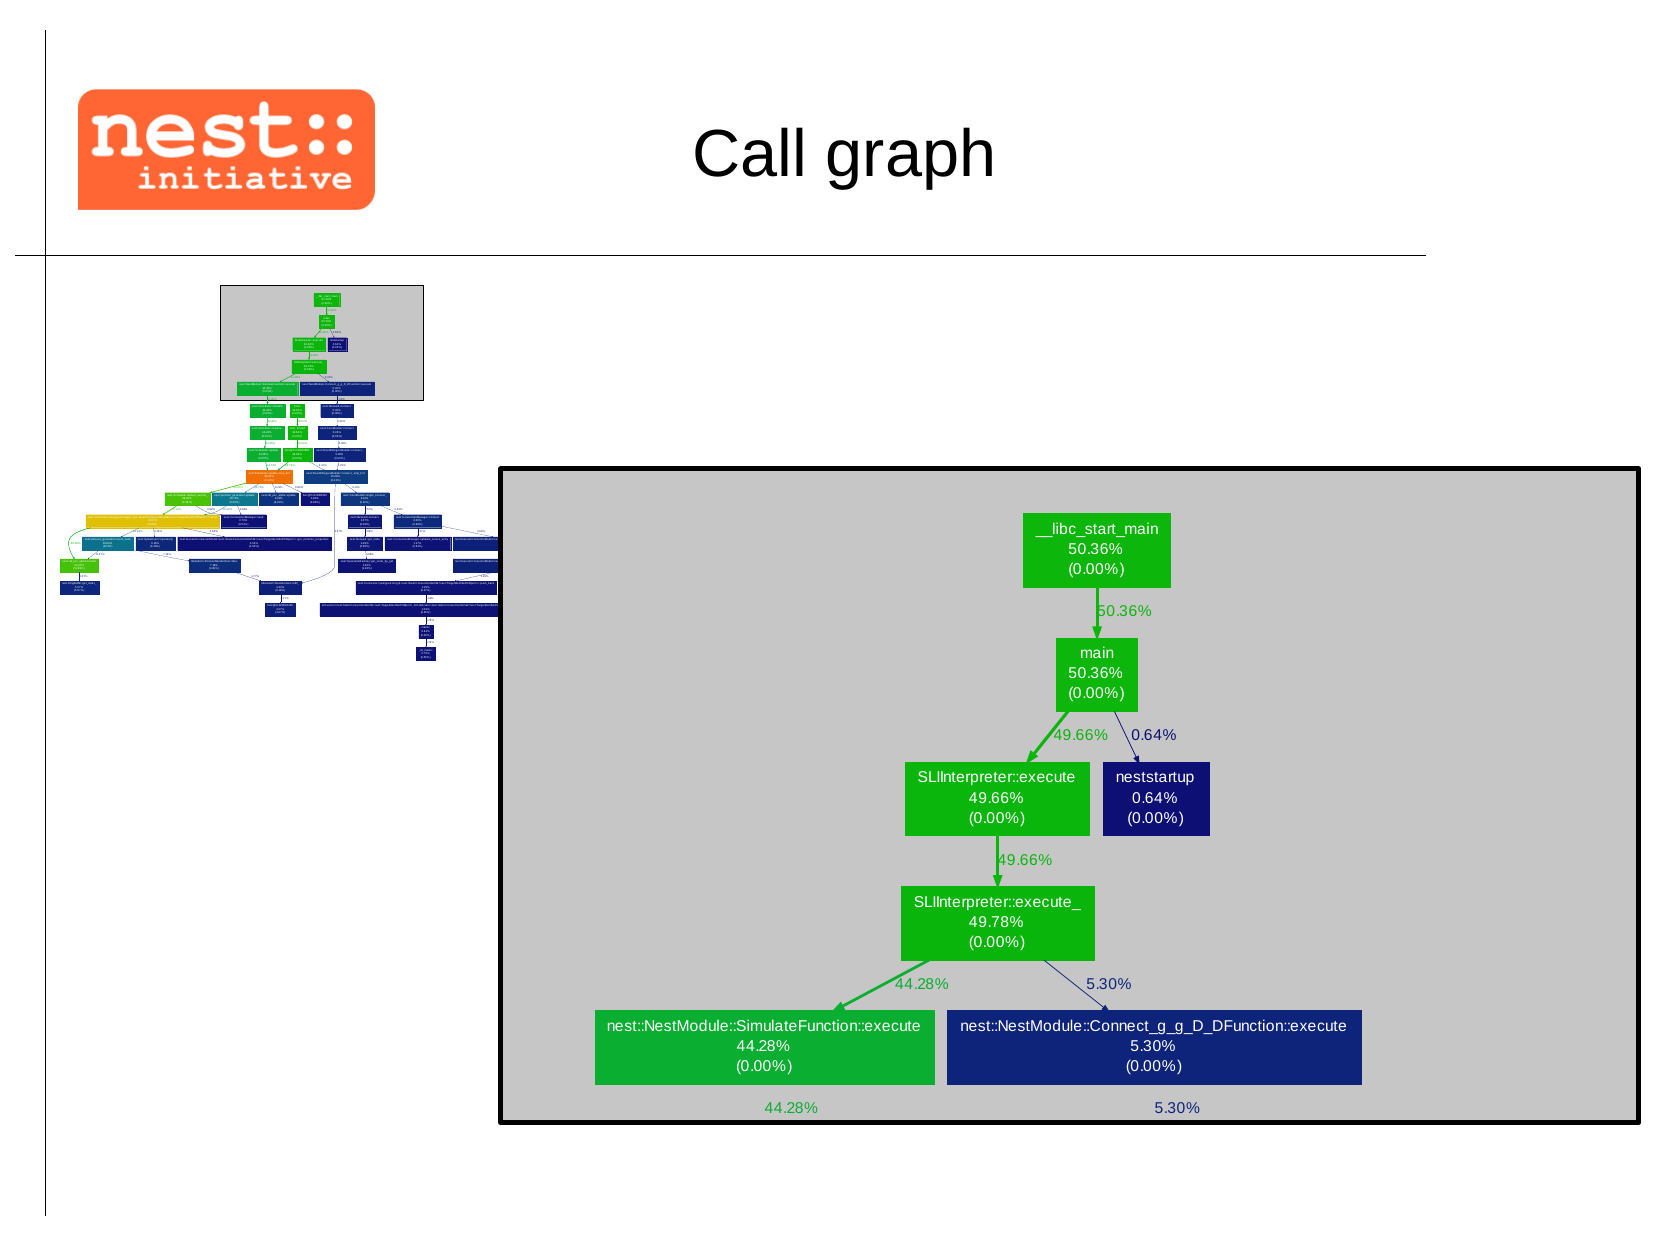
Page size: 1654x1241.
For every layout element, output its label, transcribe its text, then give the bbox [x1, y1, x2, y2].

title Call graph [82, 49, 1571, 257]
picture [60, 285, 1642, 1126]
picture [78, 89, 376, 211]
